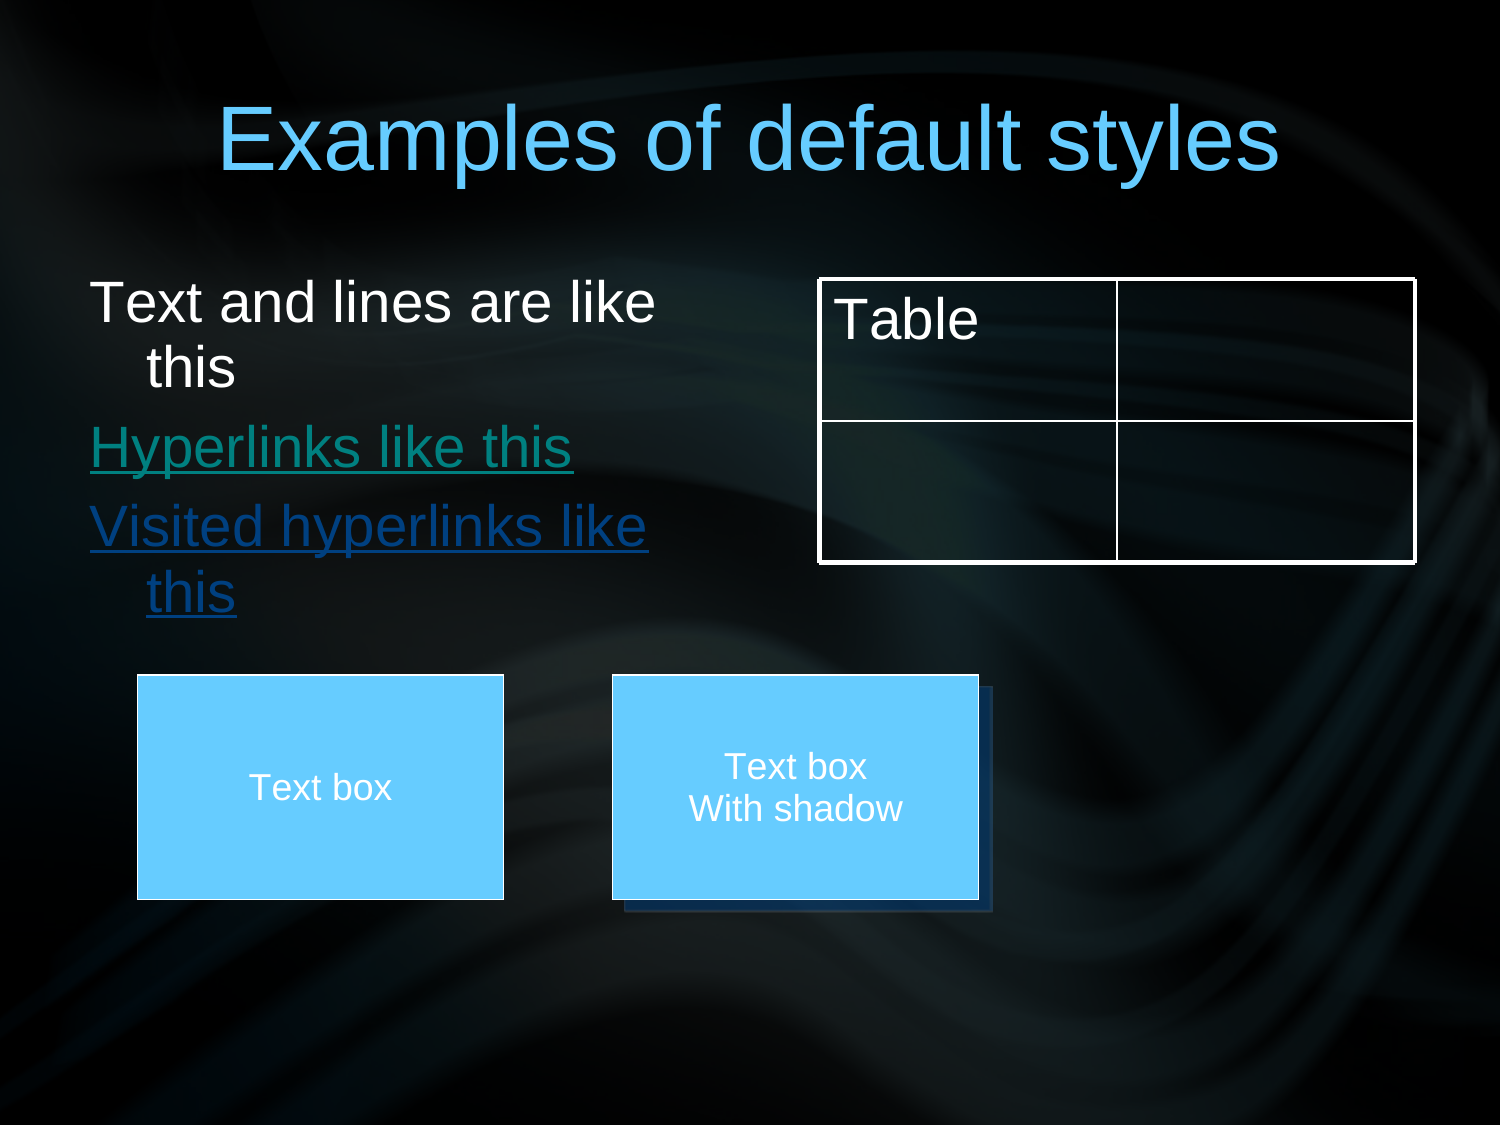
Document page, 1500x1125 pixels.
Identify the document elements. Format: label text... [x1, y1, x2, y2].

text_box Text box With shadow [612, 674, 979, 900]
text_box Table [822, 281, 1116, 420]
list Text and lines are like this Hyperlinks like this Visited hyperlinks like this [75, 262, 738, 870]
title Examples of default styles [75, 45, 1426, 233]
text_box Text box [137, 674, 504, 900]
